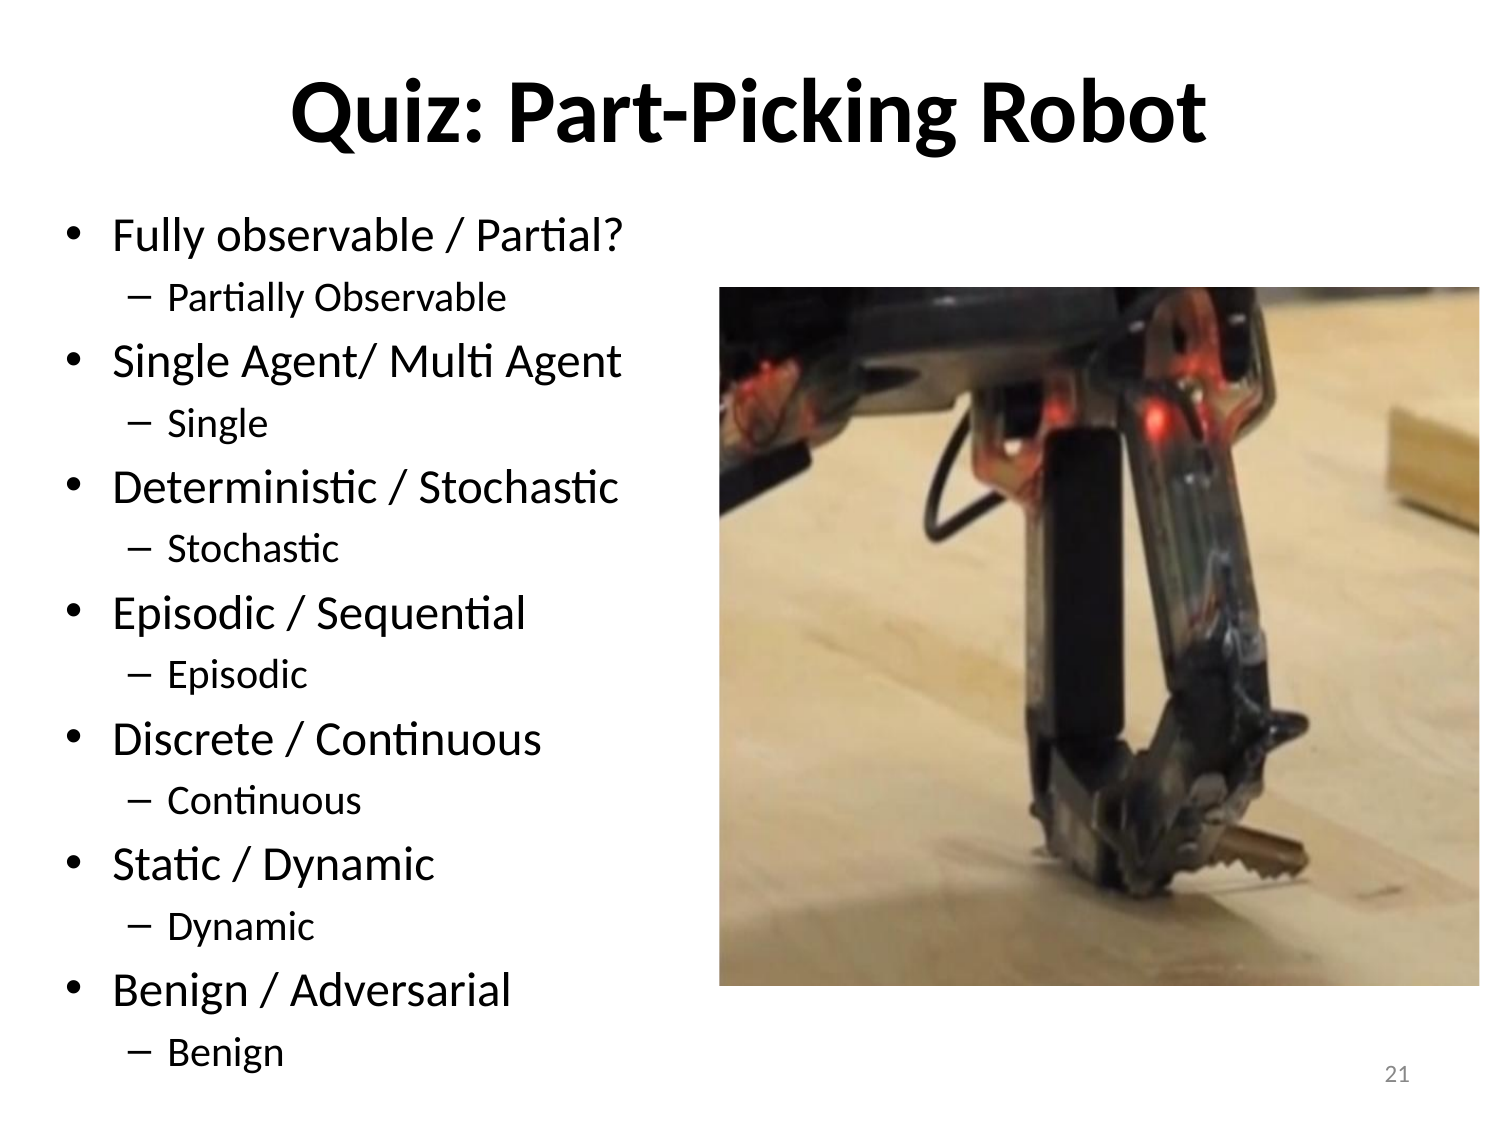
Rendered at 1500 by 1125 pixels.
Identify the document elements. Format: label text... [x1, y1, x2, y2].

list Fully observable / Partial? Partially Observable Single Agent/ Multi Agent Single Deterministic / Stochastic Stochastic Episodic / Sequential Episodic Discrete / Continuous Continuous Static / Dynamic Dynamic Benign / Adversarial Benign [50, 195, 938, 1088]
title Quiz: Part-Picking Robot [12, 12, 1488, 200]
slide_number <number> [1074, 1042, 1425, 1103]
picture [719, 287, 1480, 986]
